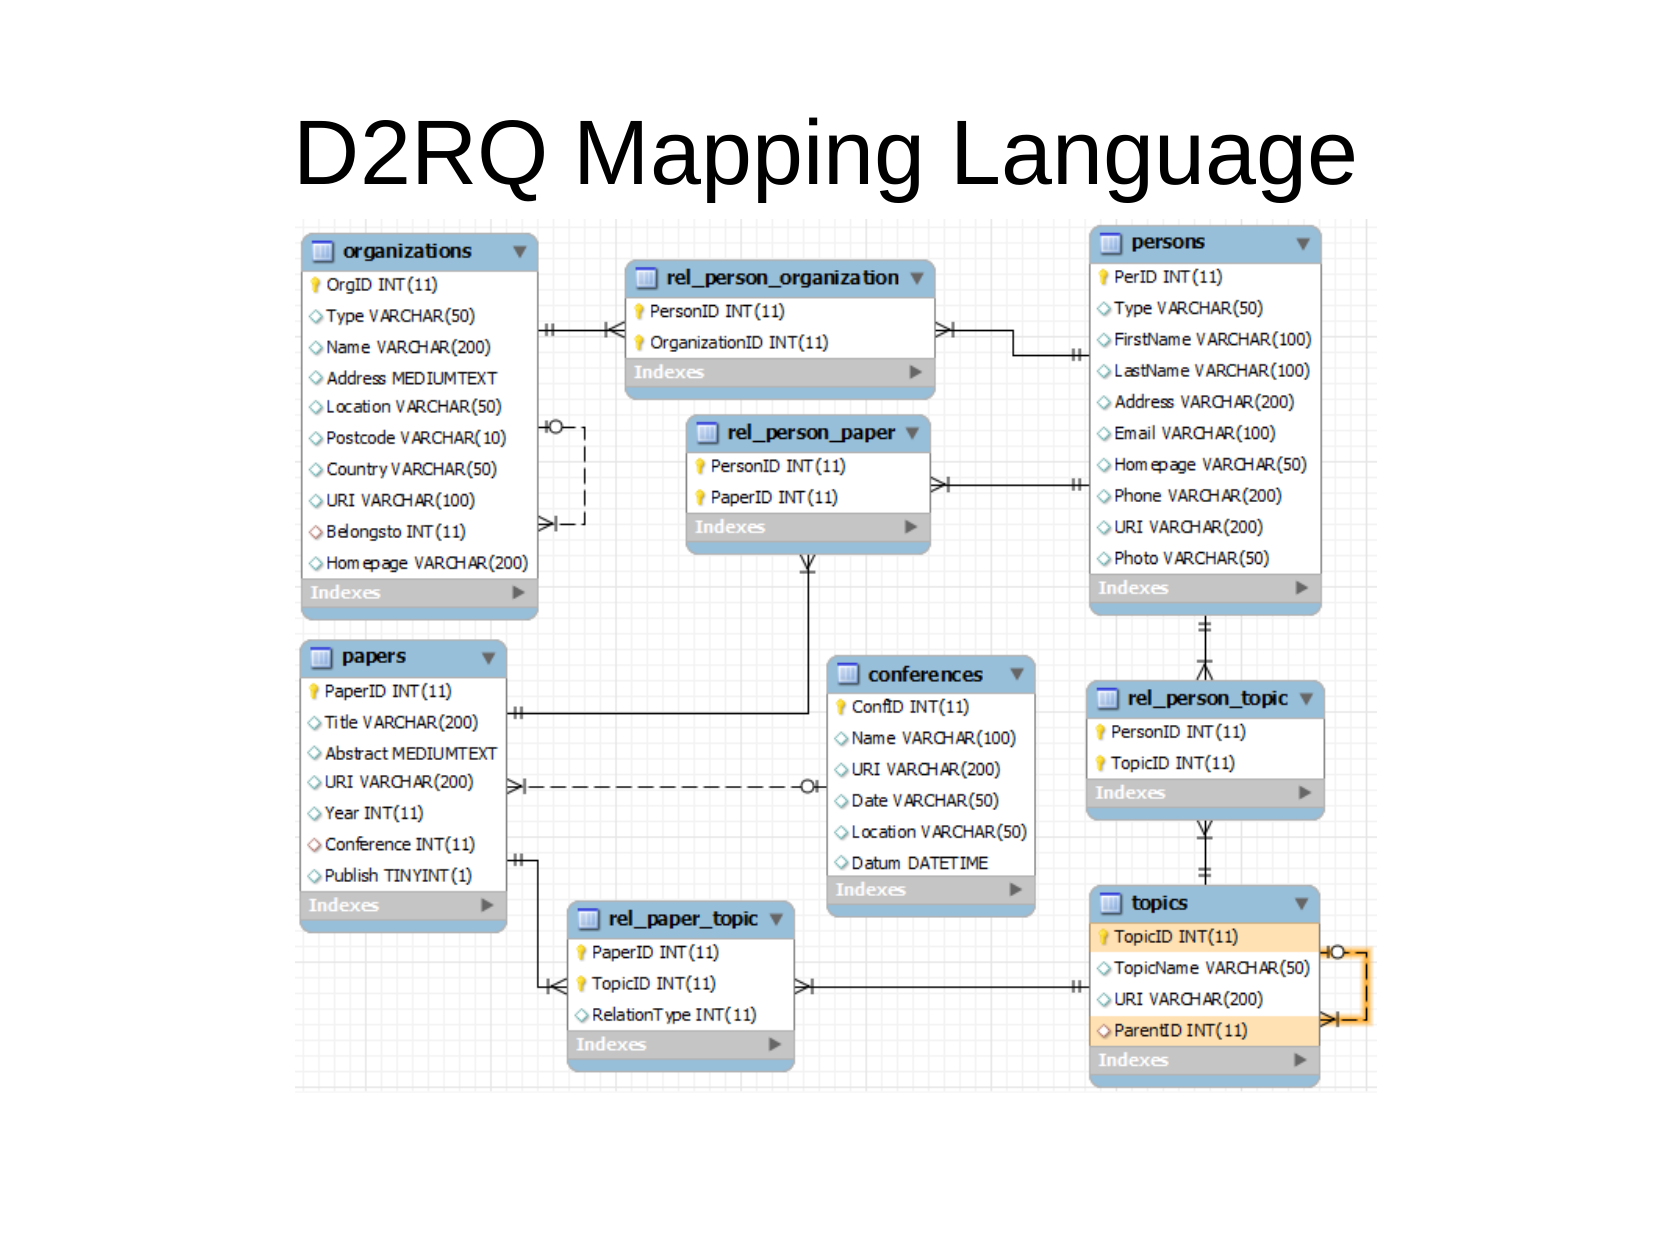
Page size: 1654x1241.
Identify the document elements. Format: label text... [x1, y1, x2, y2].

picture [295, 219, 1377, 1093]
title D2RQ Mapping Language [82, 56, 1571, 250]
